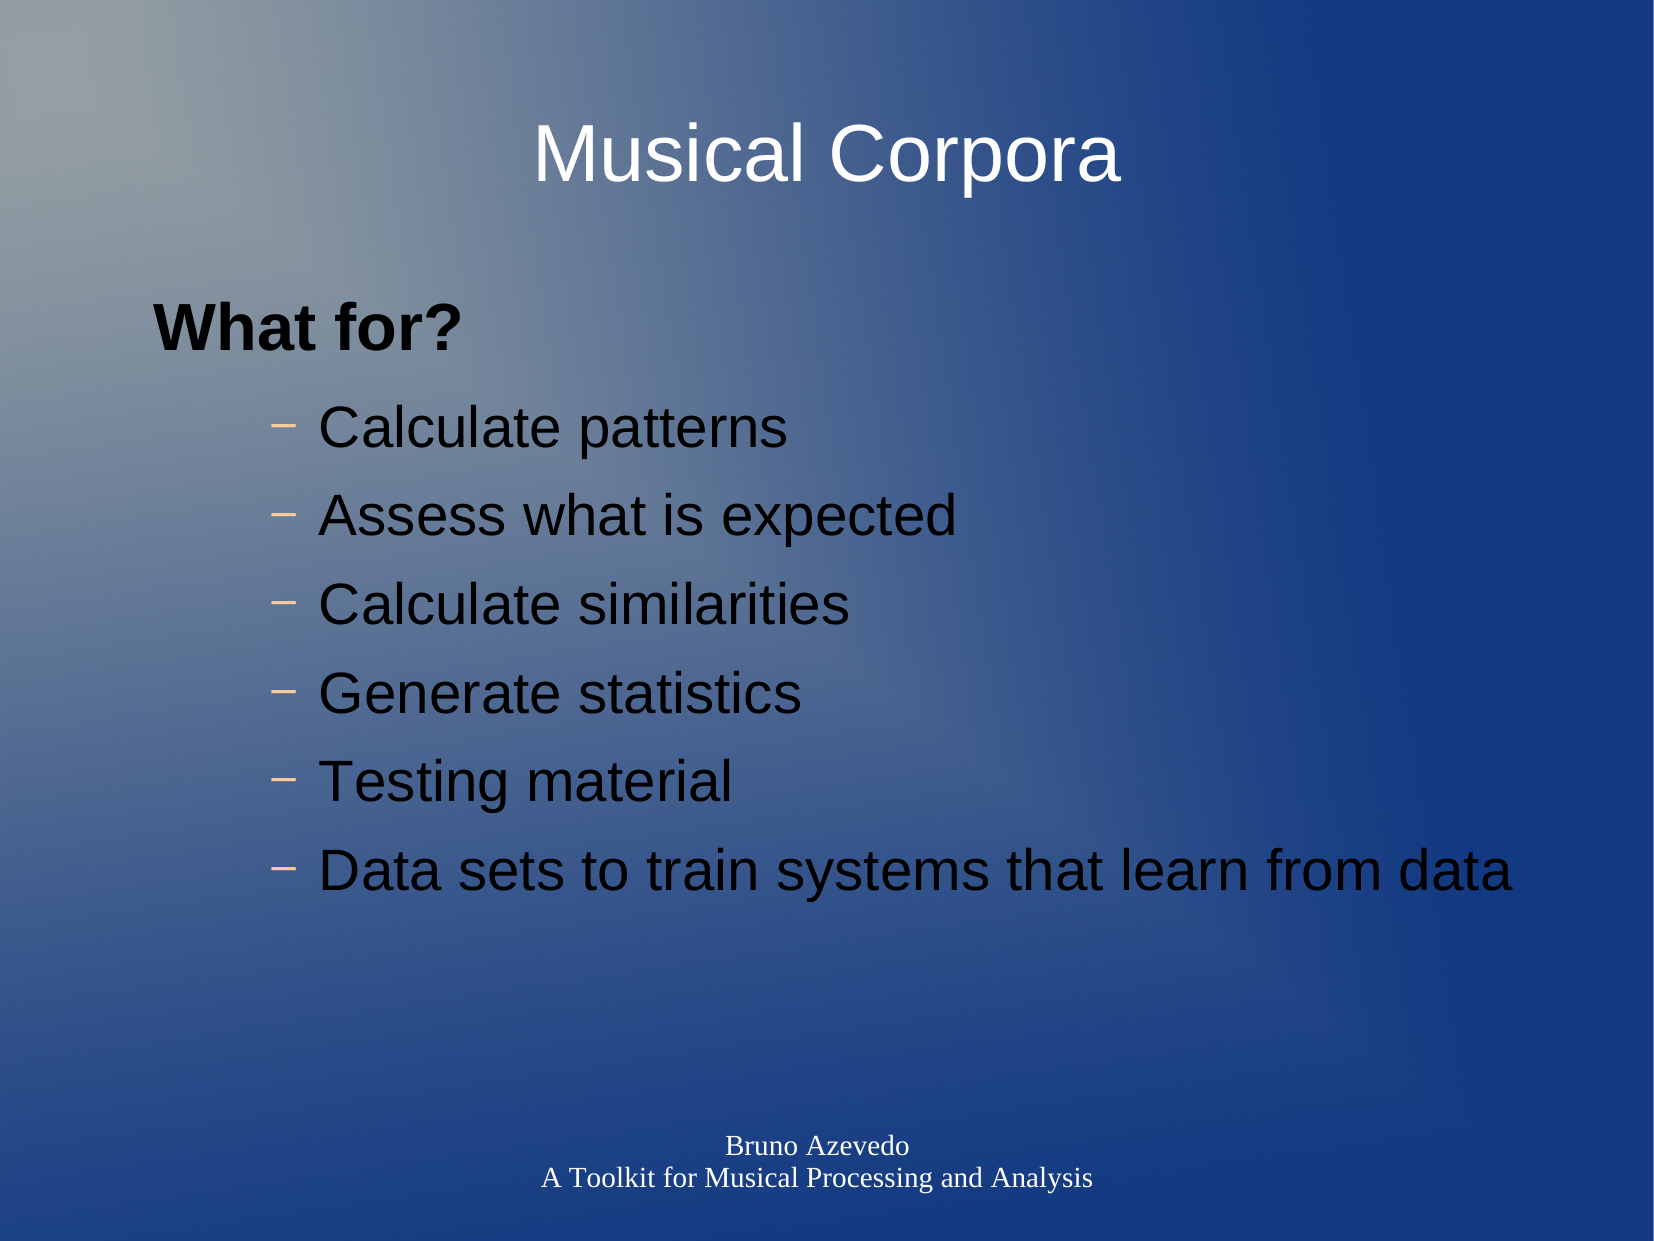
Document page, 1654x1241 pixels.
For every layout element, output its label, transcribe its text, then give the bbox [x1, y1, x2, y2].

list What for? Calculate patterns Assess what is expected Calculate similarities Generate statistics Testing material Data sets to train systems that learn from data [82, 290, 1571, 1010]
title Musical Corpora [82, 49, 1571, 257]
picture [0, 0, 1654, 1241]
